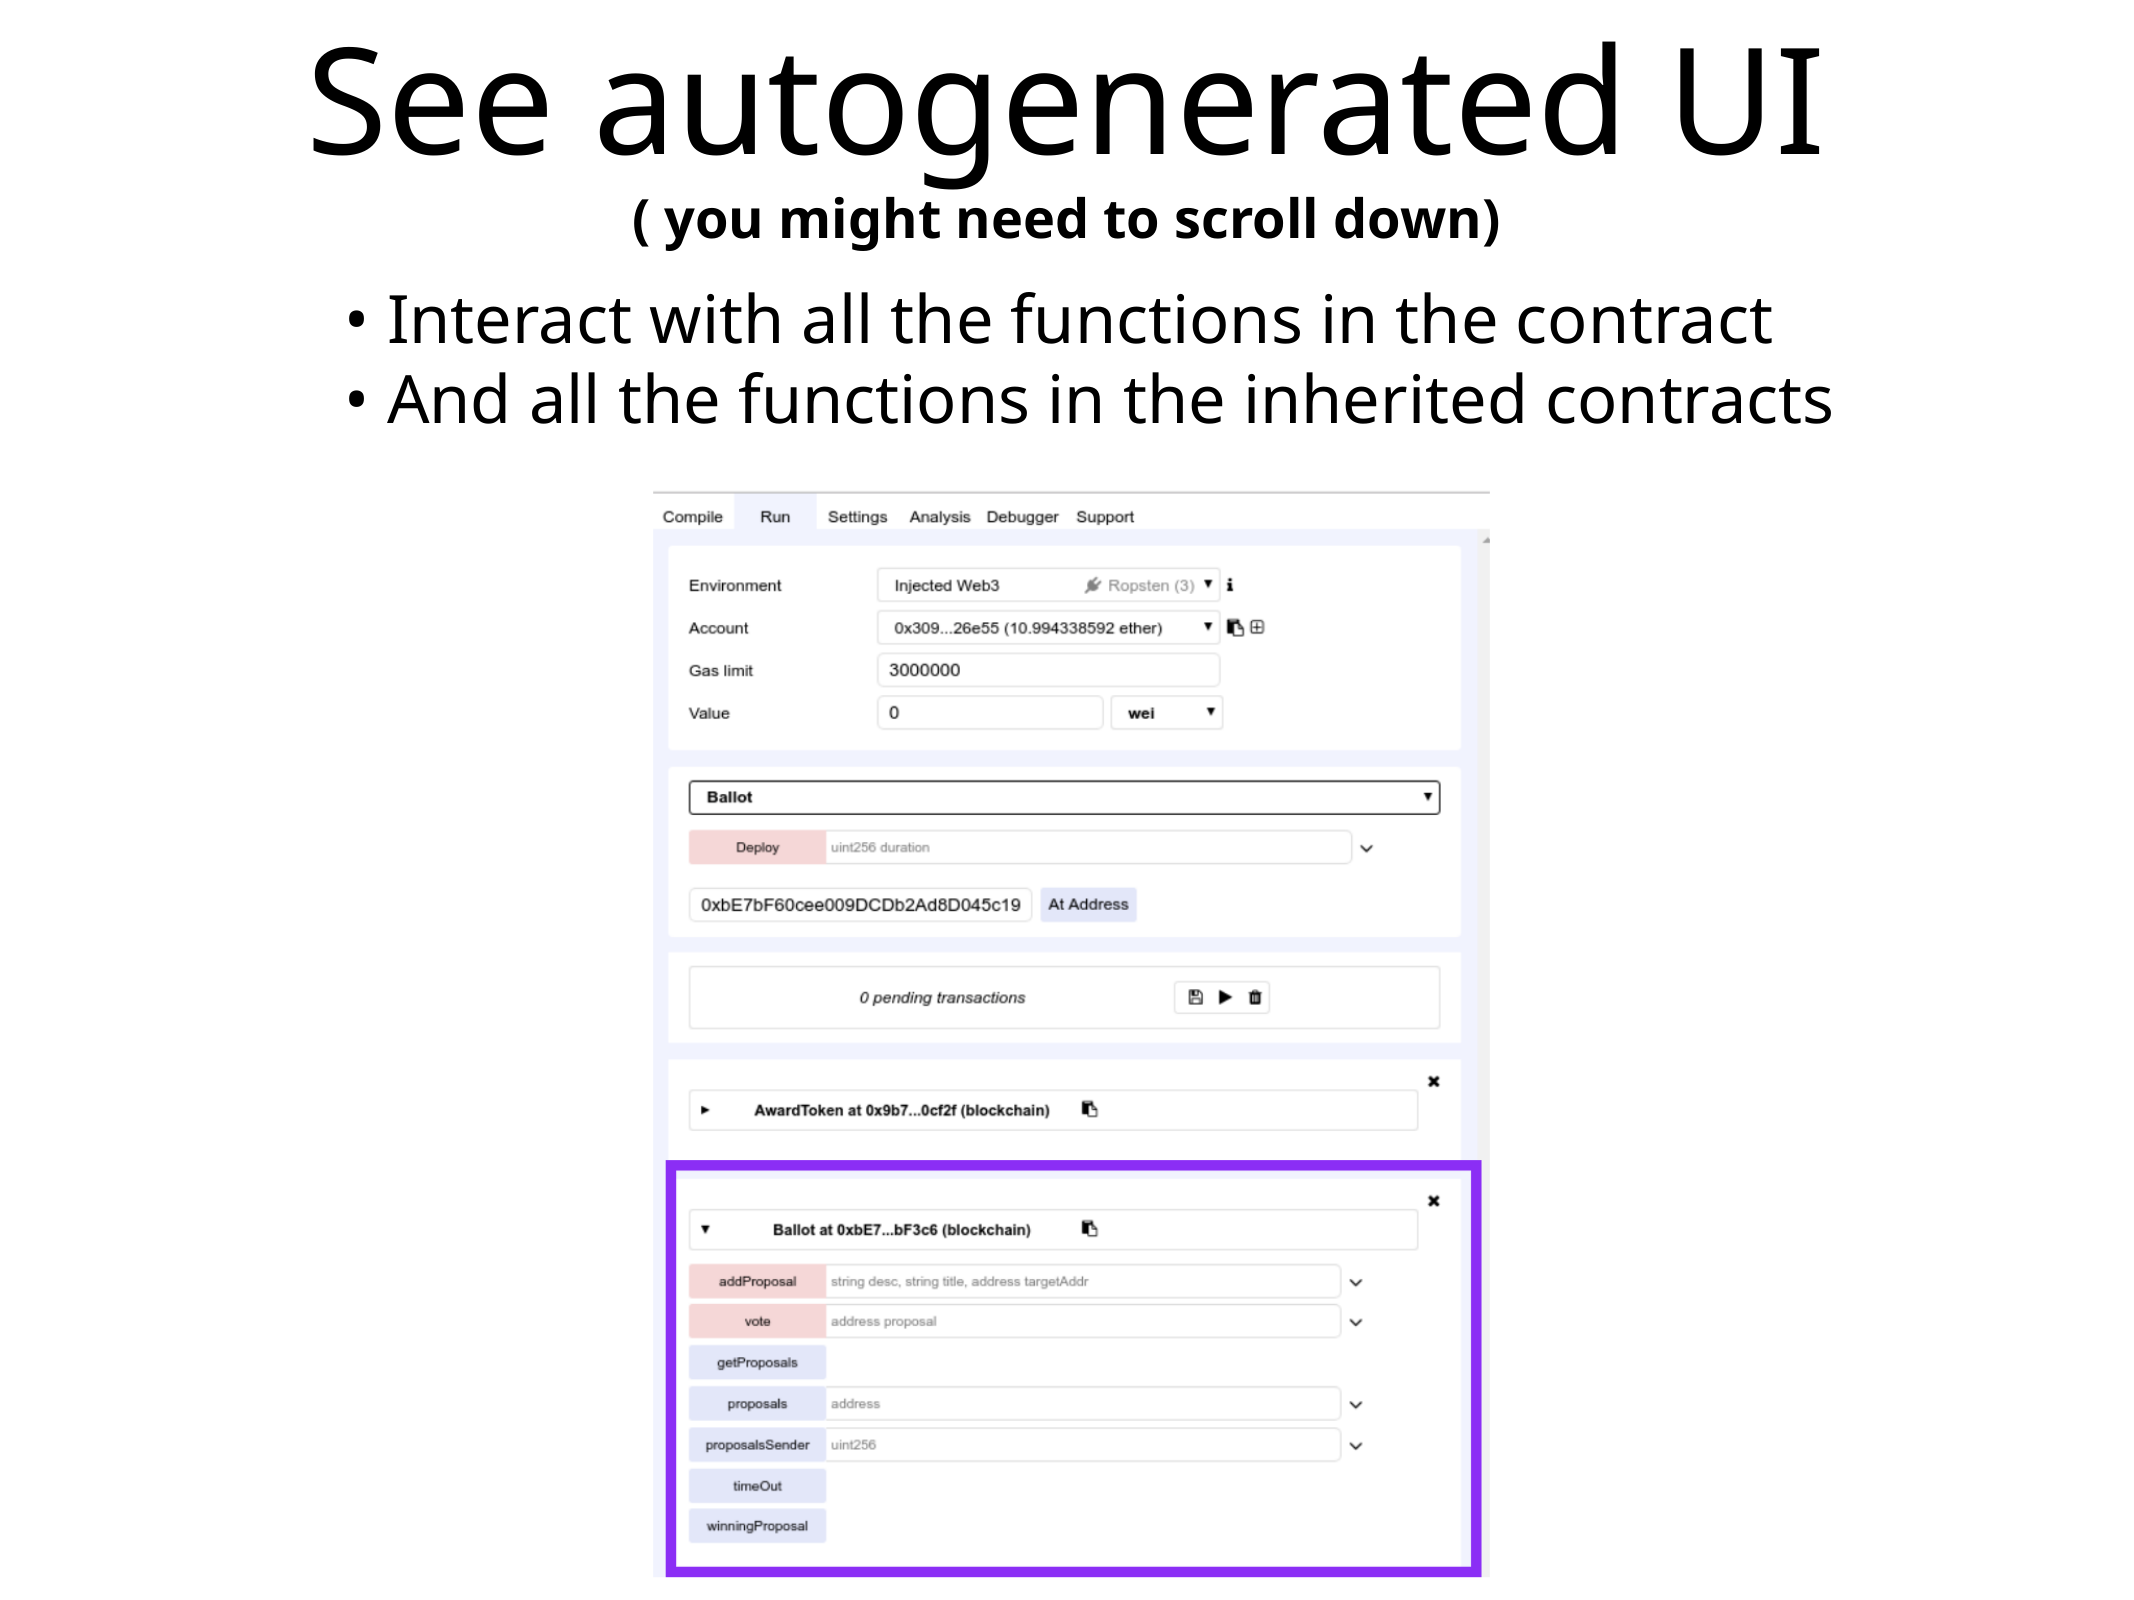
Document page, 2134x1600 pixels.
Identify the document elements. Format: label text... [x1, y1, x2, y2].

picture [624, 474, 1565, 1600]
title See autogenerated UI ( you might need to scroll down) [69, 0, 2064, 541]
subtitle • Interact with all the functions in the contract • And all the functions in the inherited contracts [330, 270, 2134, 550]
